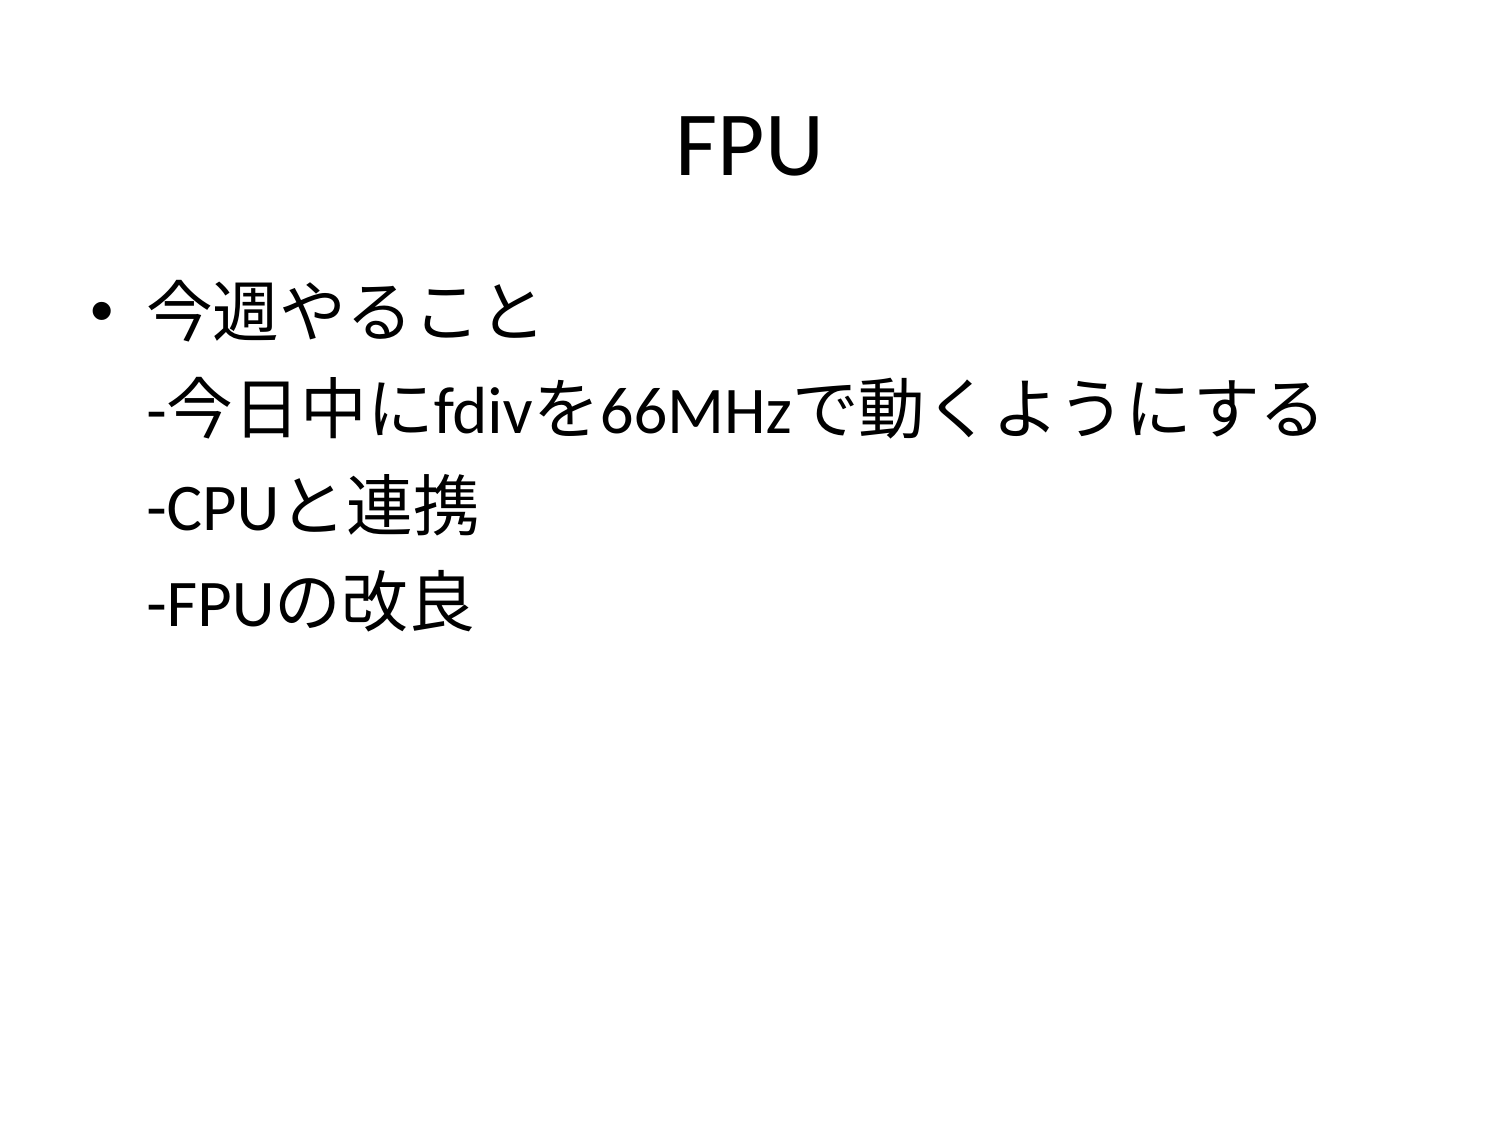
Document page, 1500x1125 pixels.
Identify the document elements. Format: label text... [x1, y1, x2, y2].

list 今週やること -今日中にfdivを66MHzで動くようにする -CPUと連携 -FPUの改良 [75, 262, 1426, 1005]
title FPU [75, 45, 1426, 233]
